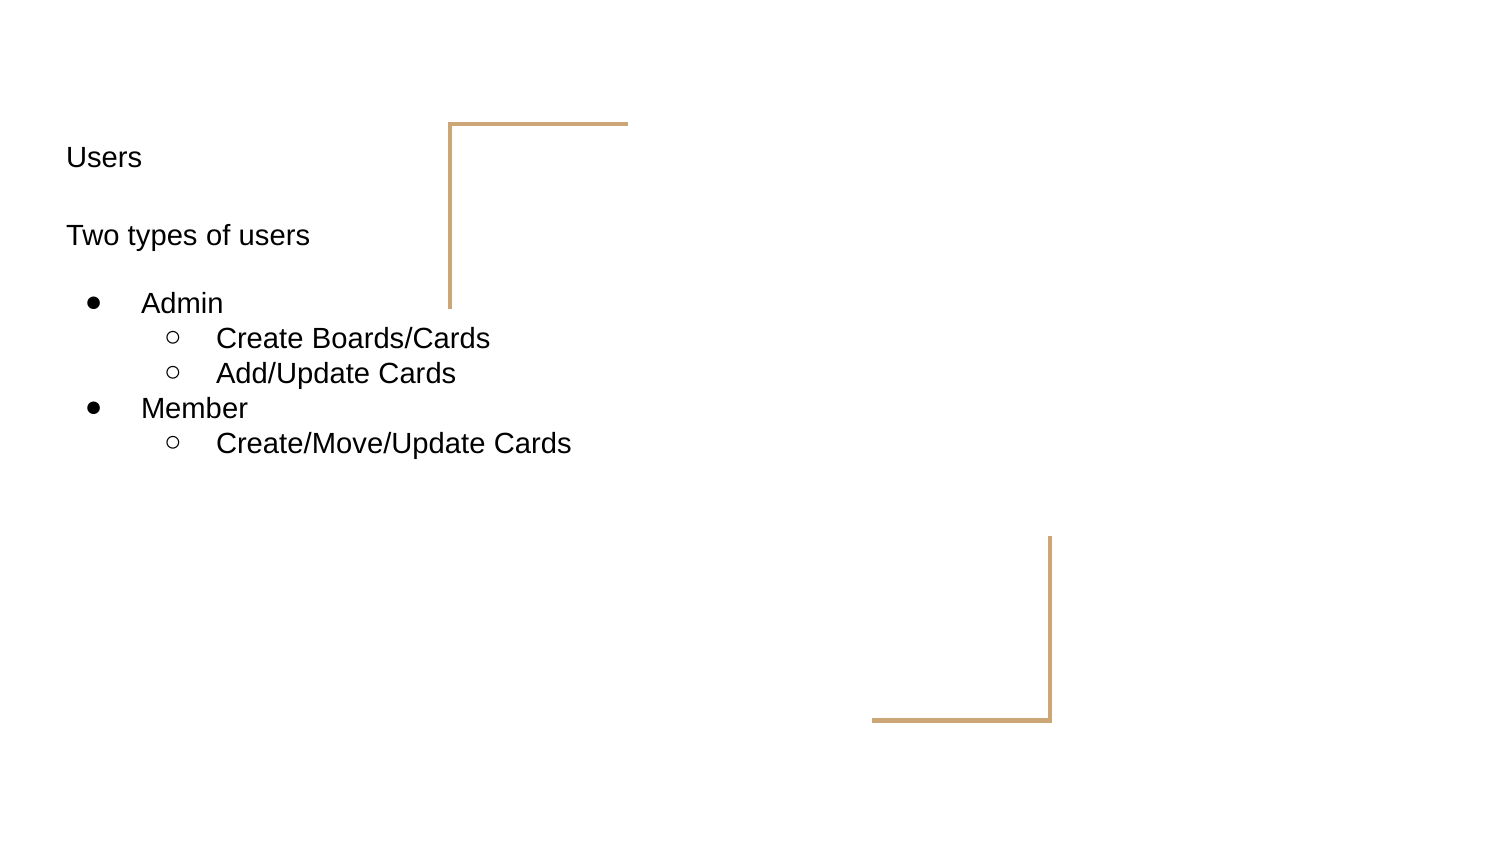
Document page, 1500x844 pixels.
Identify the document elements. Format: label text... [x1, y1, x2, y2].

title Users [51, 51, 1449, 189]
list Two types of users Admin Create Boards/Cards Add/Update Cards Member Create/Move/Update Cards [51, 200, 1449, 752]
